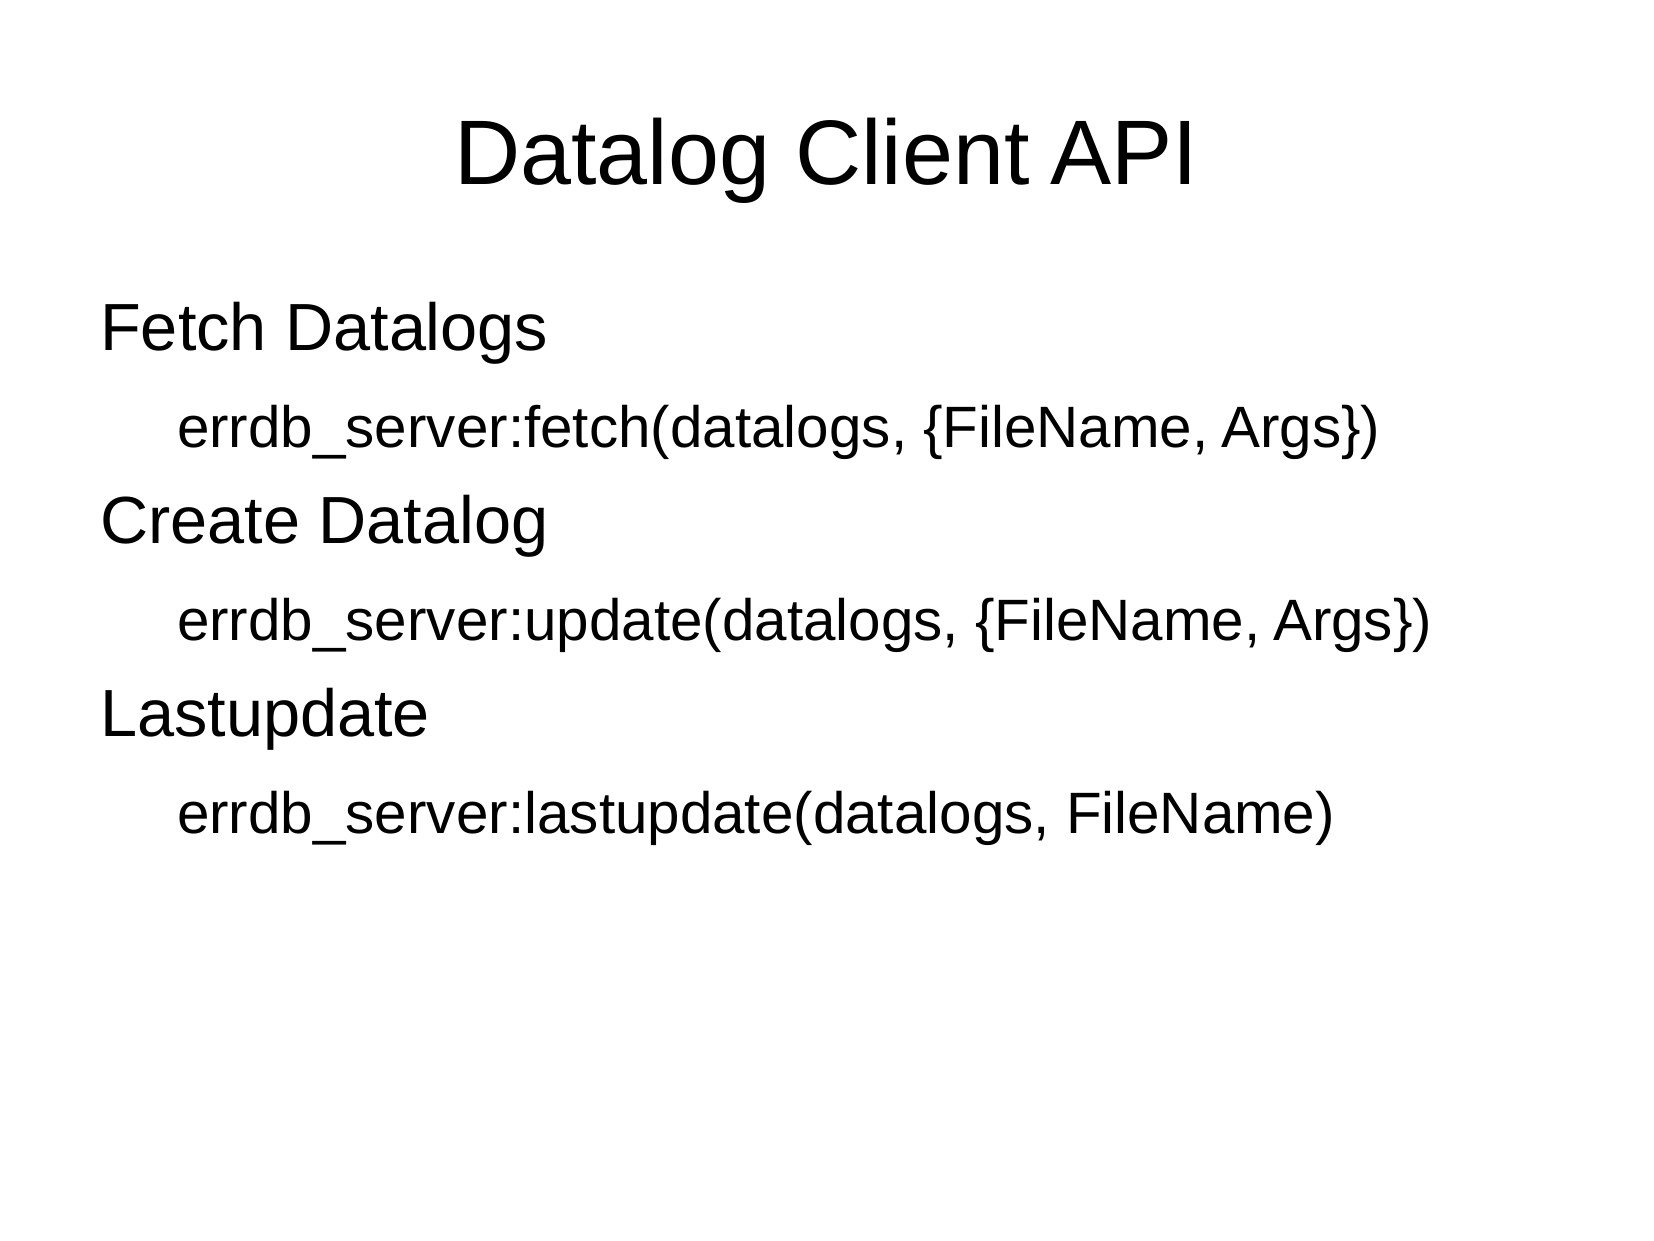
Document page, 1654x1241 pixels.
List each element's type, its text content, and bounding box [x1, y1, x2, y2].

list Fetch Datalogs errdb_server:fetch(datalogs, {FileName, Args}) Create Datalog errdb_server:update(datalogs, {FileName, Args}) Lastupdate errdb_server:lastupdate(datalogs, FileName) [82, 290, 1571, 1094]
title Datalog Client API [82, 56, 1571, 250]
